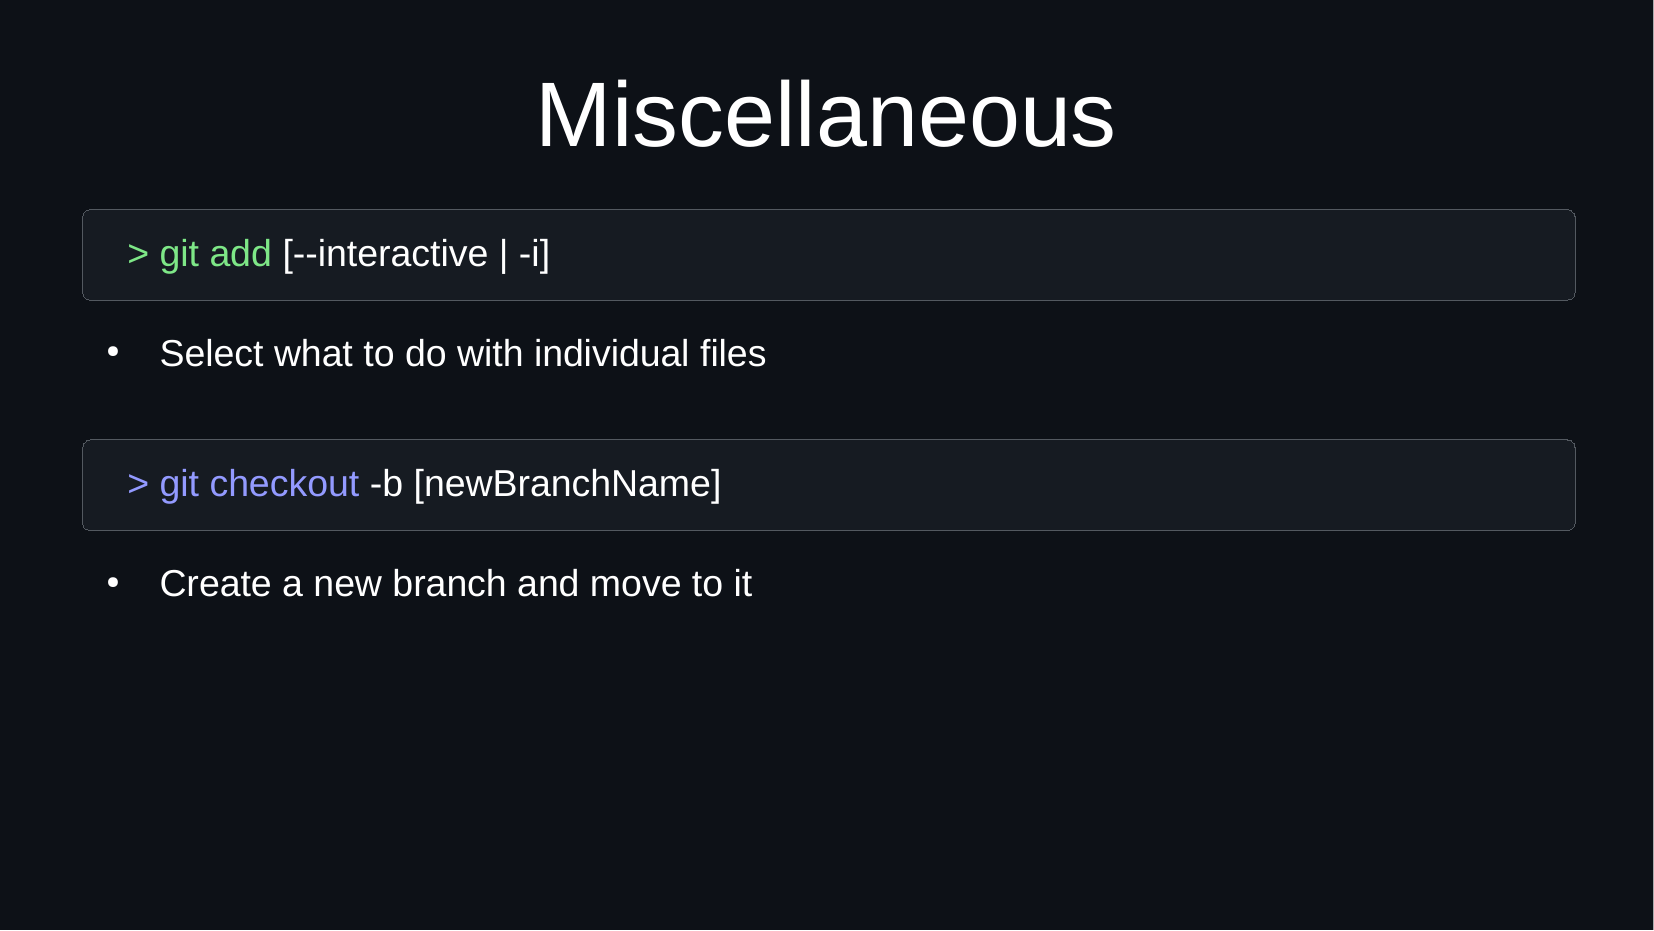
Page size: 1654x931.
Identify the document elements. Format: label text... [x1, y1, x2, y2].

text_box > git checkout -b [newBranchName] [112, 455, 1576, 555]
text_box > git add [--interactive | -i] [112, 225, 1576, 324]
text_box [82, 439, 1576, 531]
title Miscellaneous [82, 37, 1571, 193]
list Create a new branch and move to it [88, 562, 1577, 643]
list Select what to do with individual files [88, 332, 1577, 413]
text_box [82, 209, 1576, 301]
